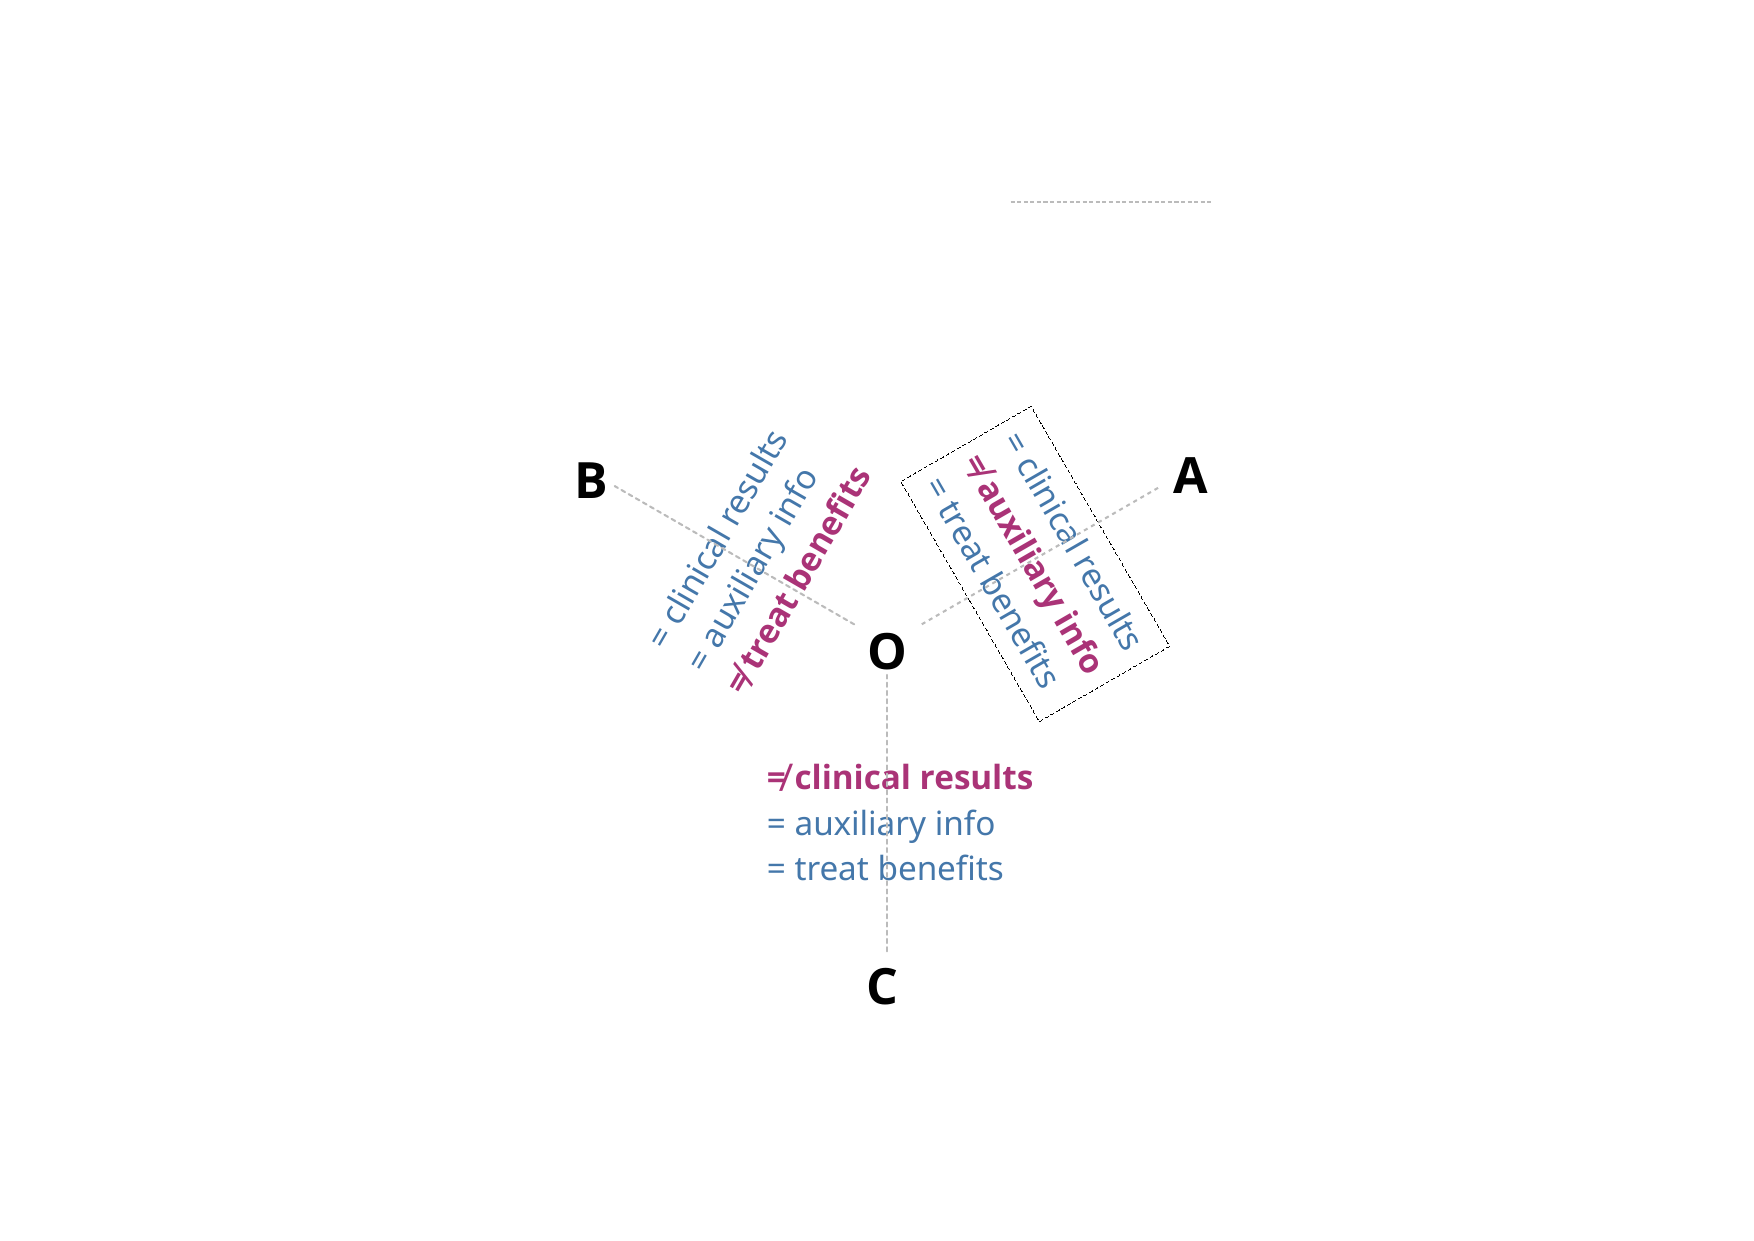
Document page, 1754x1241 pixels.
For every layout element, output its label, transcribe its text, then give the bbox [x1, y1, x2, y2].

text_box ≠ clinical results = auxiliary info = treat benefits [752, 747, 1038, 874]
text_box B [559, 438, 623, 509]
text_box A [1158, 432, 1225, 504]
text_box = clinical results ≠ auxiliary info = treat benefits [921, 406, 1166, 702]
text_box C [851, 943, 914, 1015]
text_box O [853, 608, 923, 680]
text_box = clinical results = auxiliary info ≠ treat benefits [620, 401, 871, 707]
